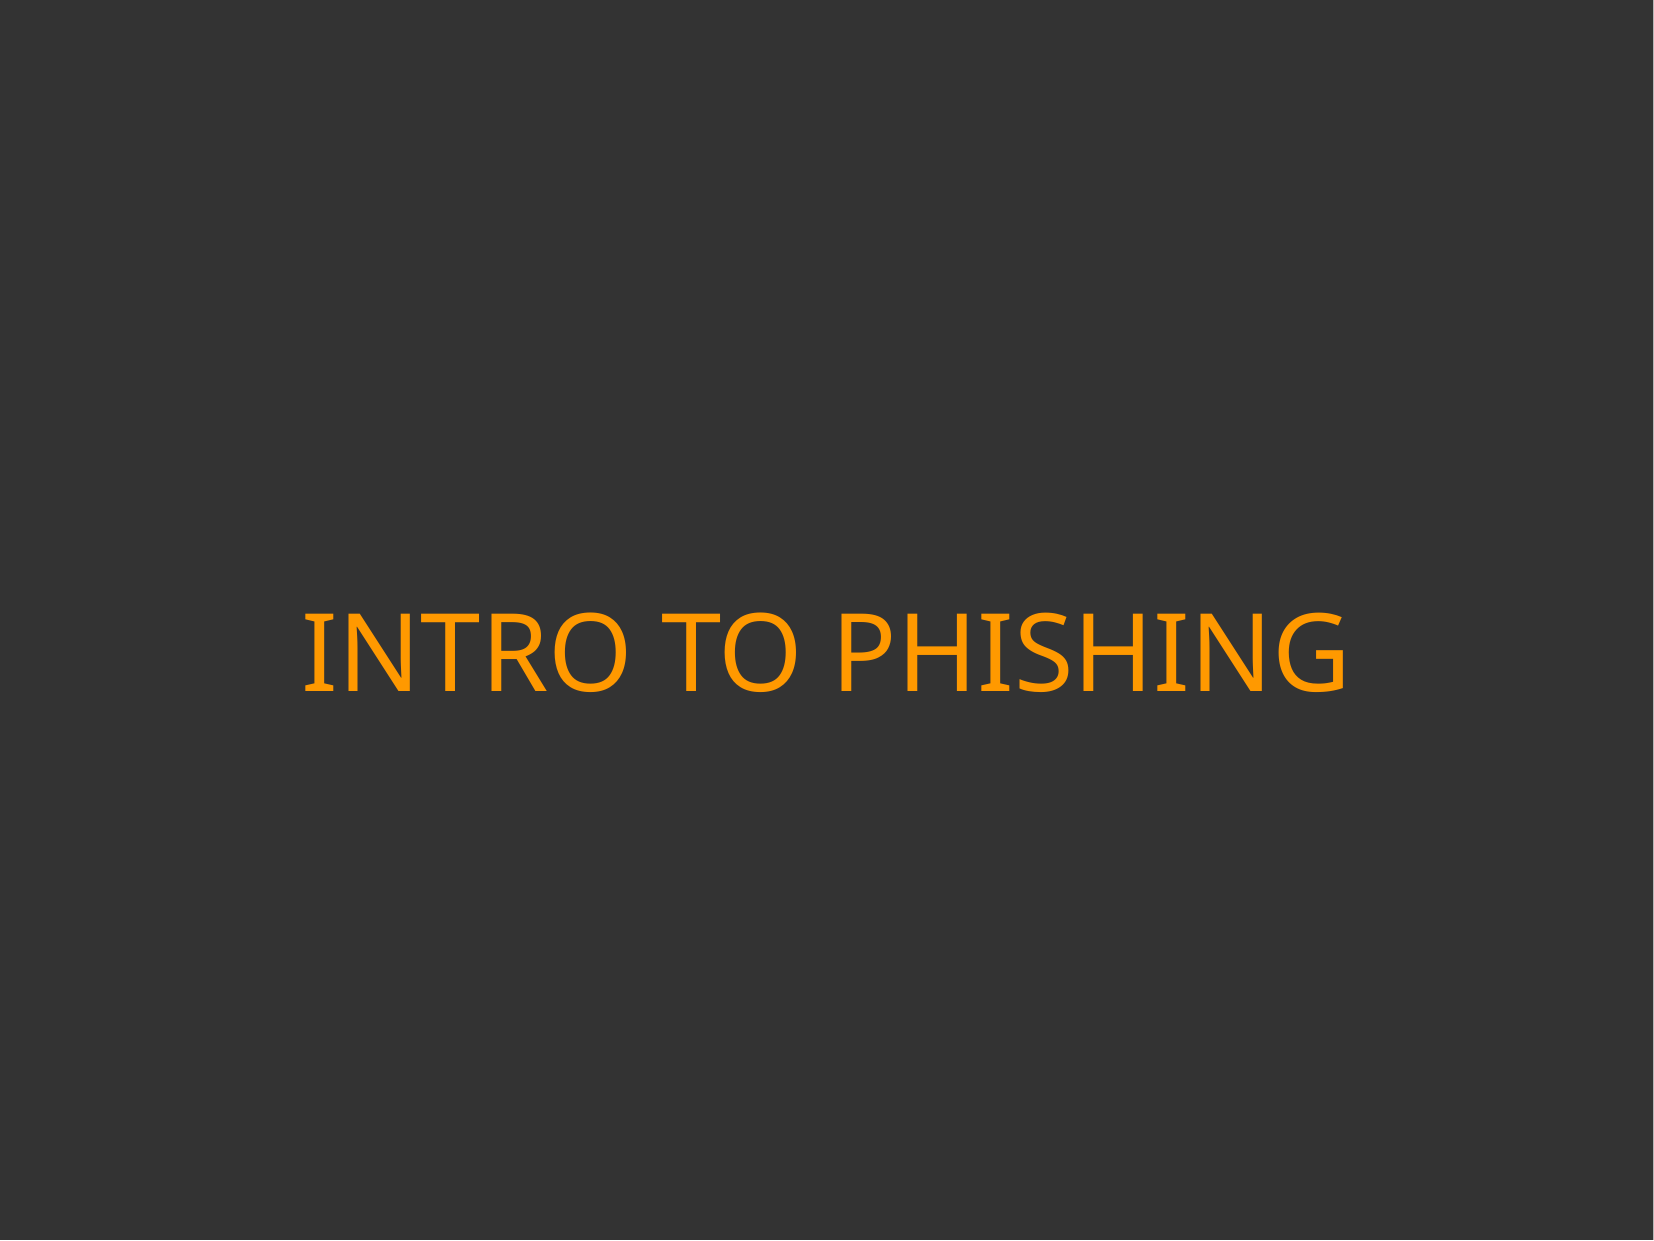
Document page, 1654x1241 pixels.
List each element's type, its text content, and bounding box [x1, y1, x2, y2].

subtitle INTRO TO PHISHING [82, 290, 1571, 1010]
